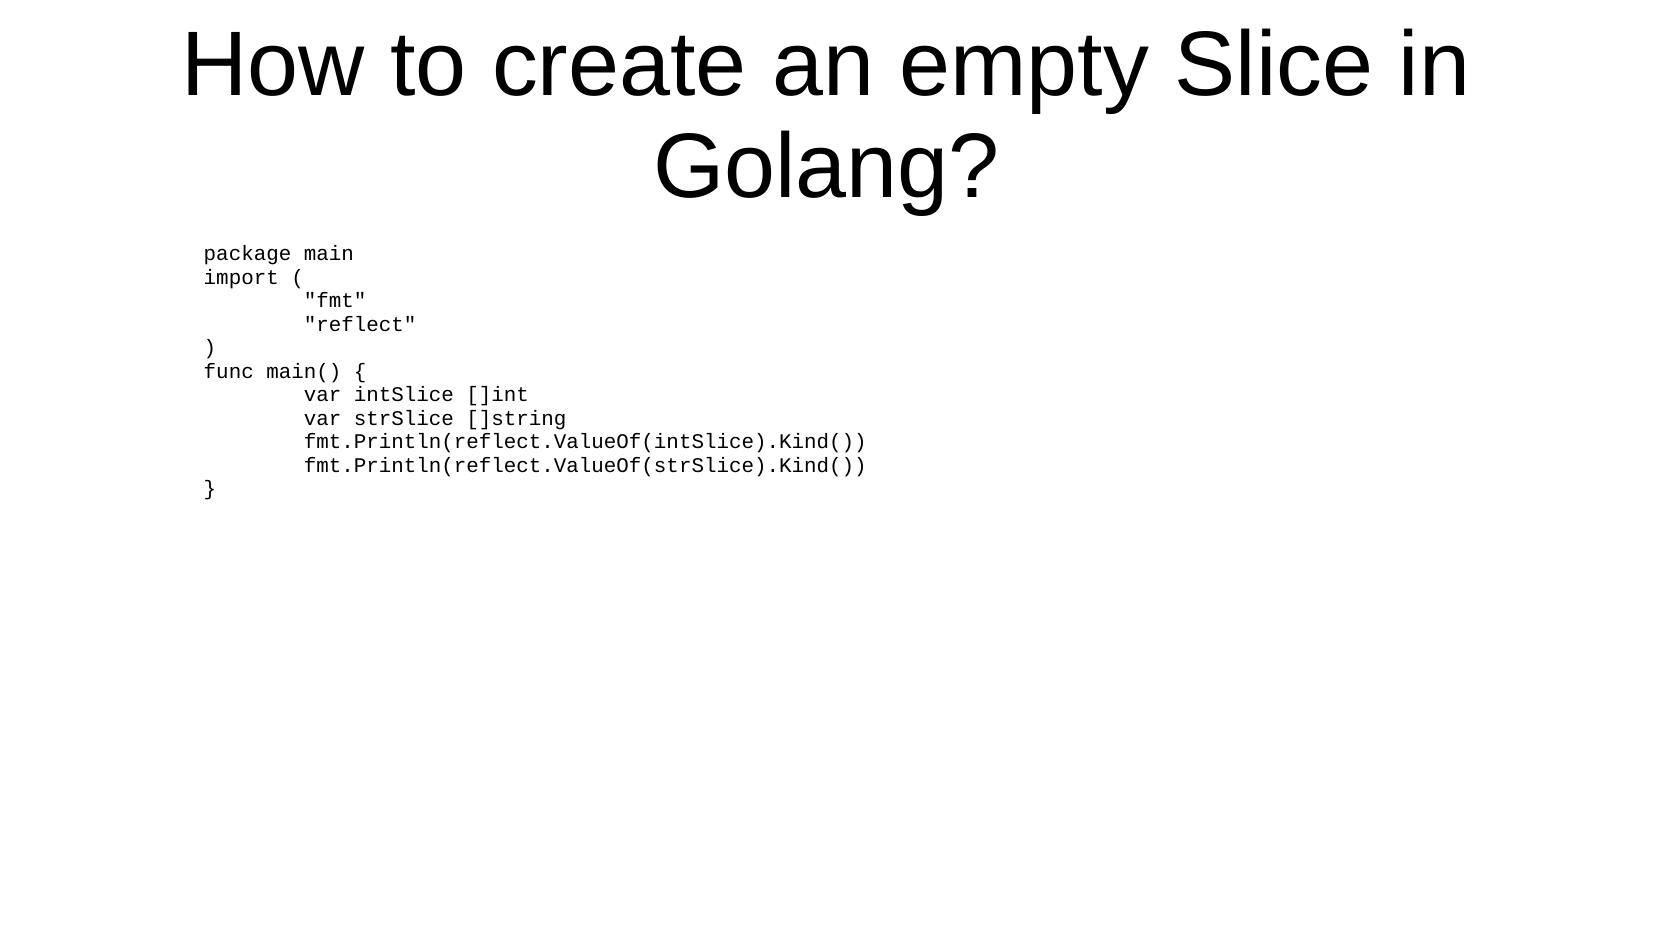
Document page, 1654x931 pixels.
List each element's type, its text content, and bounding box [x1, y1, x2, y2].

text_box package main import ( "fmt" "reflect" ) func main() { var intSlice []int var strSlice []string fmt.Println(reflect.ValueOf(intSlice).Kind()) fmt.Println(reflect.ValueOf(strSlice).Kind()) } [188, 236, 1179, 604]
title How to create an empty Slice in Golang? [82, 12, 1571, 218]
